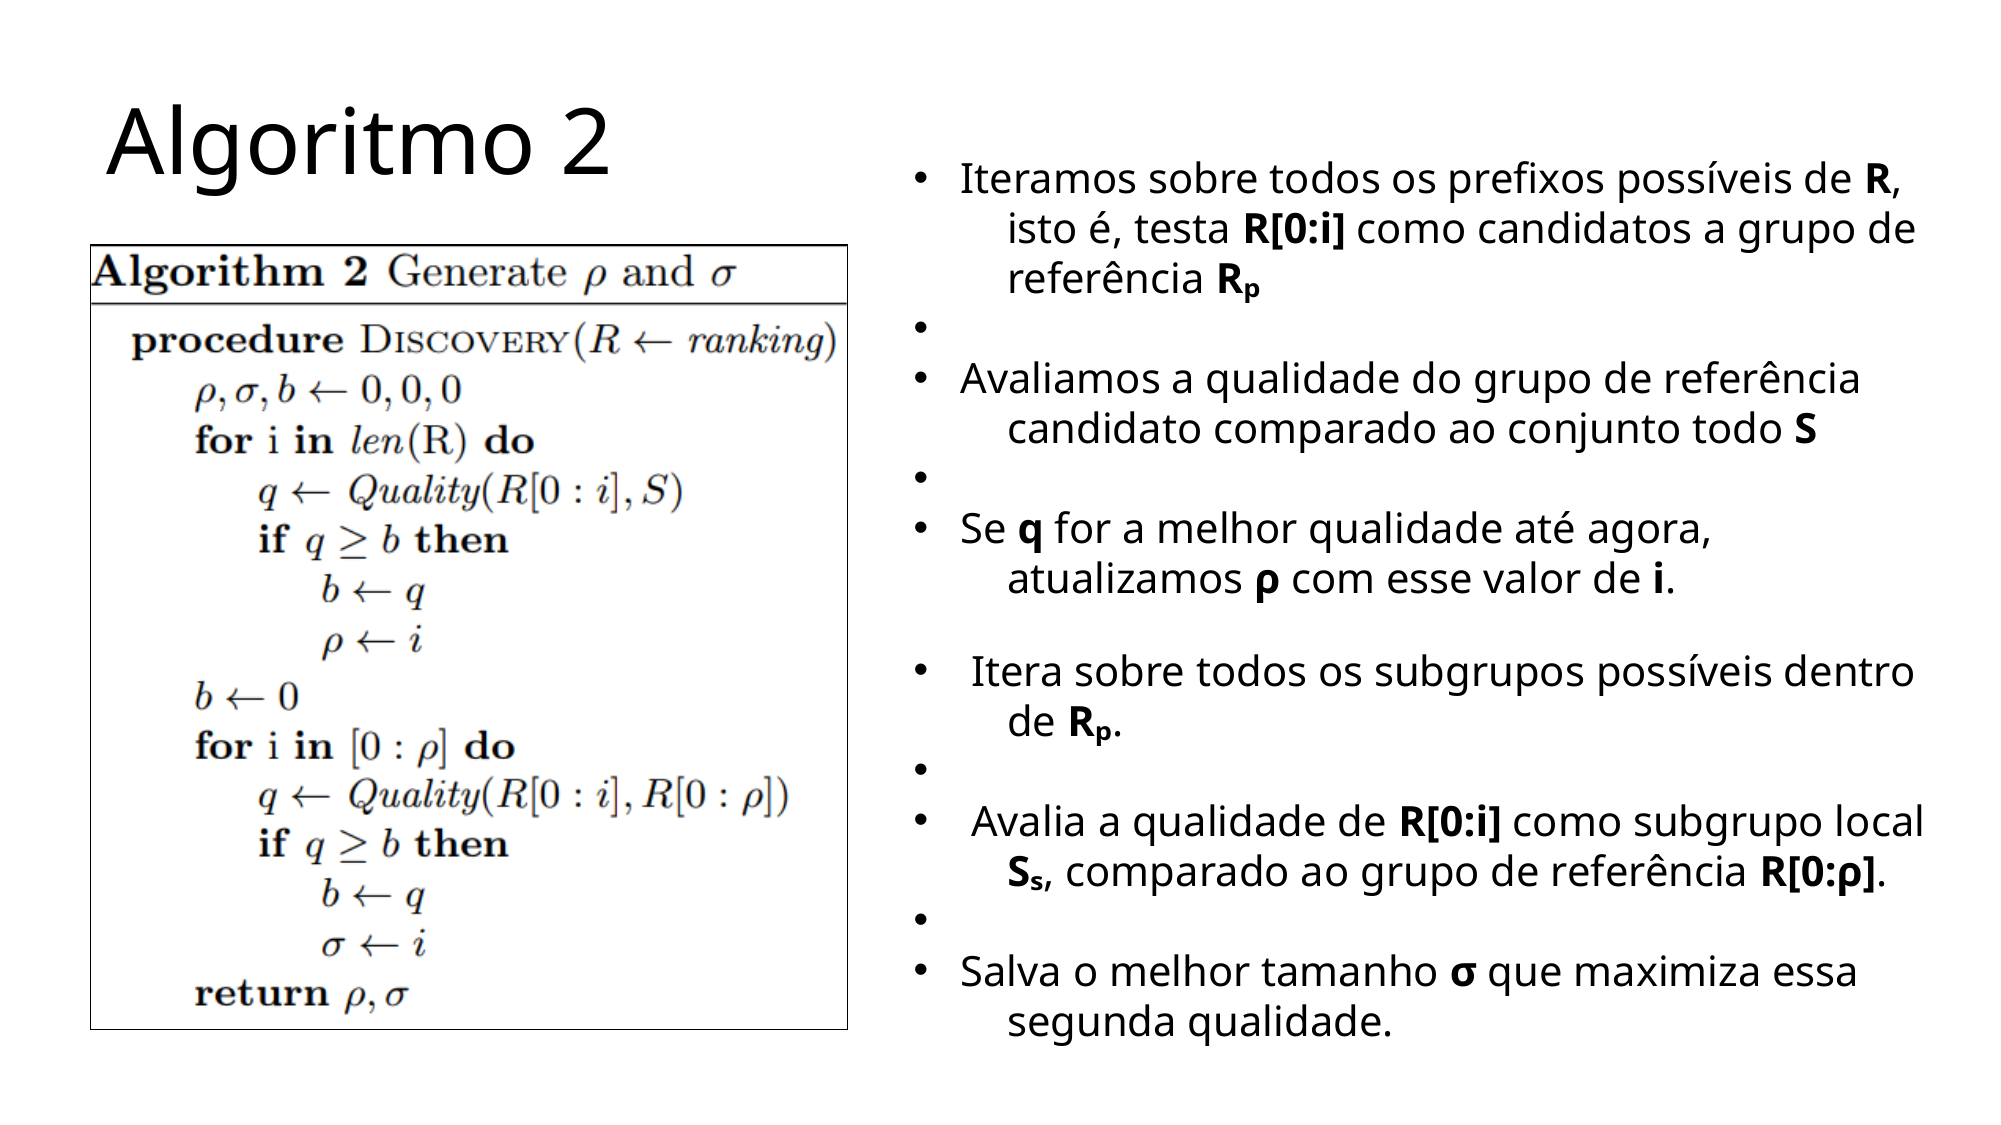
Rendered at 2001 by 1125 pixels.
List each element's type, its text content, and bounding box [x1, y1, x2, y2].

text_box Iteramos sobre todos os prefixos possíveis de R, isto é, testa R[0:i] como candidatos a grupo de referência Rₚ Avaliamos a qualidade do grupo de referência candidato comparado ao conjunto todo S Se q for a melhor qualidade até agora, atualizamos ρ com esse valor de i. [898, 144, 1960, 564]
title Algoritmo 2 [91, 36, 1817, 254]
text_box Itera sobre todos os subgrupos possíveis dentro de Rₚ. Avalia a qualidade de R[0:i] como subgrupo local Sₛ, comparado ao grupo de referência R[0:ρ]. Salva o melhor tamanho σ que maximiza essa segunda qualidade. [898, 636, 1960, 1056]
picture [91, 245, 847, 1029]
